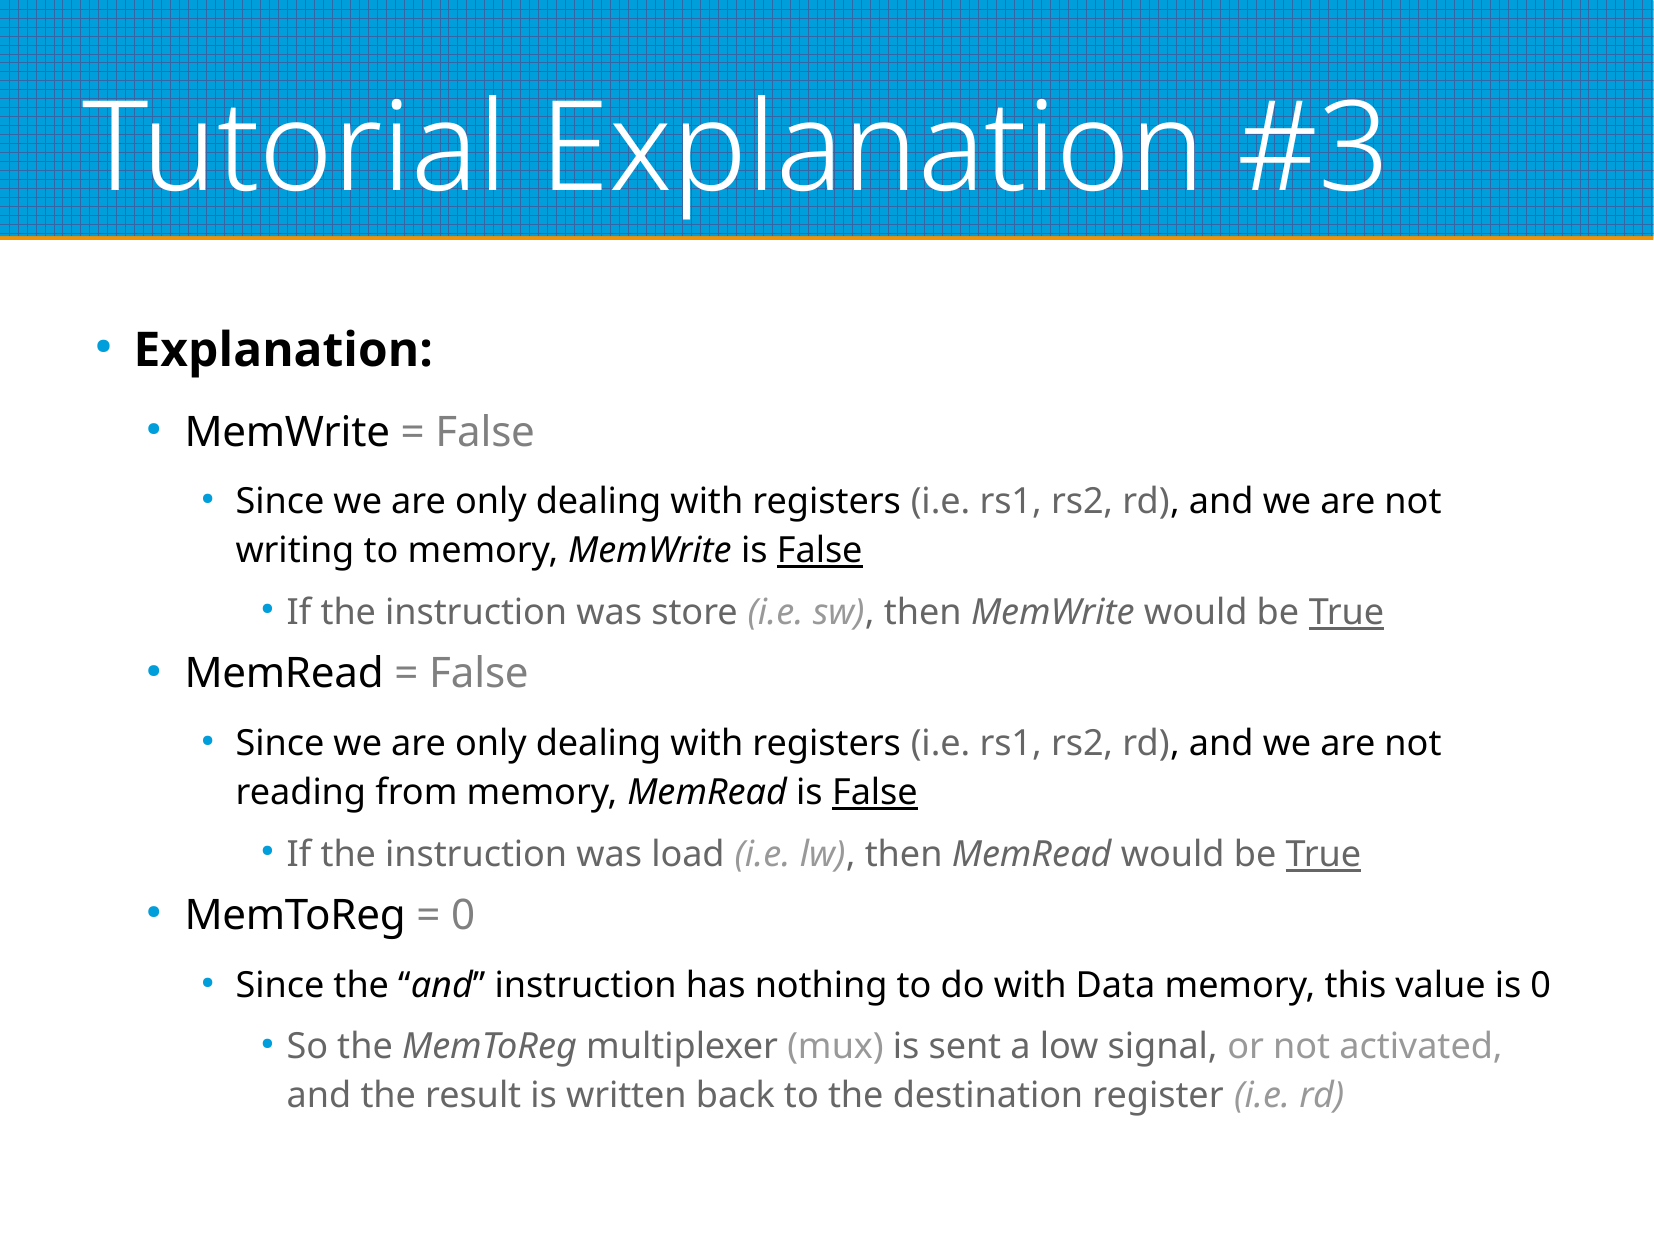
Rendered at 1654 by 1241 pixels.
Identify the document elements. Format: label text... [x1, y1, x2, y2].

title Tutorial Explanation #3 [82, 19, 1571, 227]
list Explanation: MemWrite = False Since we are only dealing with registers (i.e. rs1, rs2, rd), and we are not writing to memory, MemWrite is False If the instruction was store (i.e. sw), then MemWrite would be True MemRead = False Since we are only dealing with registers (i.e. rs1, rs2, rd), and we are not reading from memory, MemRead is False If the instruction was load (i.e. lw), then MemRead would be True MemToReg = 0 Since the ‘‘and’’ instruction has nothing to do with Data memory, this value is 0 So the MemToReg multiplexer (mux) is sent a low signal, or not activated, and the result is written back to the destination register (i.e. rd) [82, 314, 1563, 1123]
